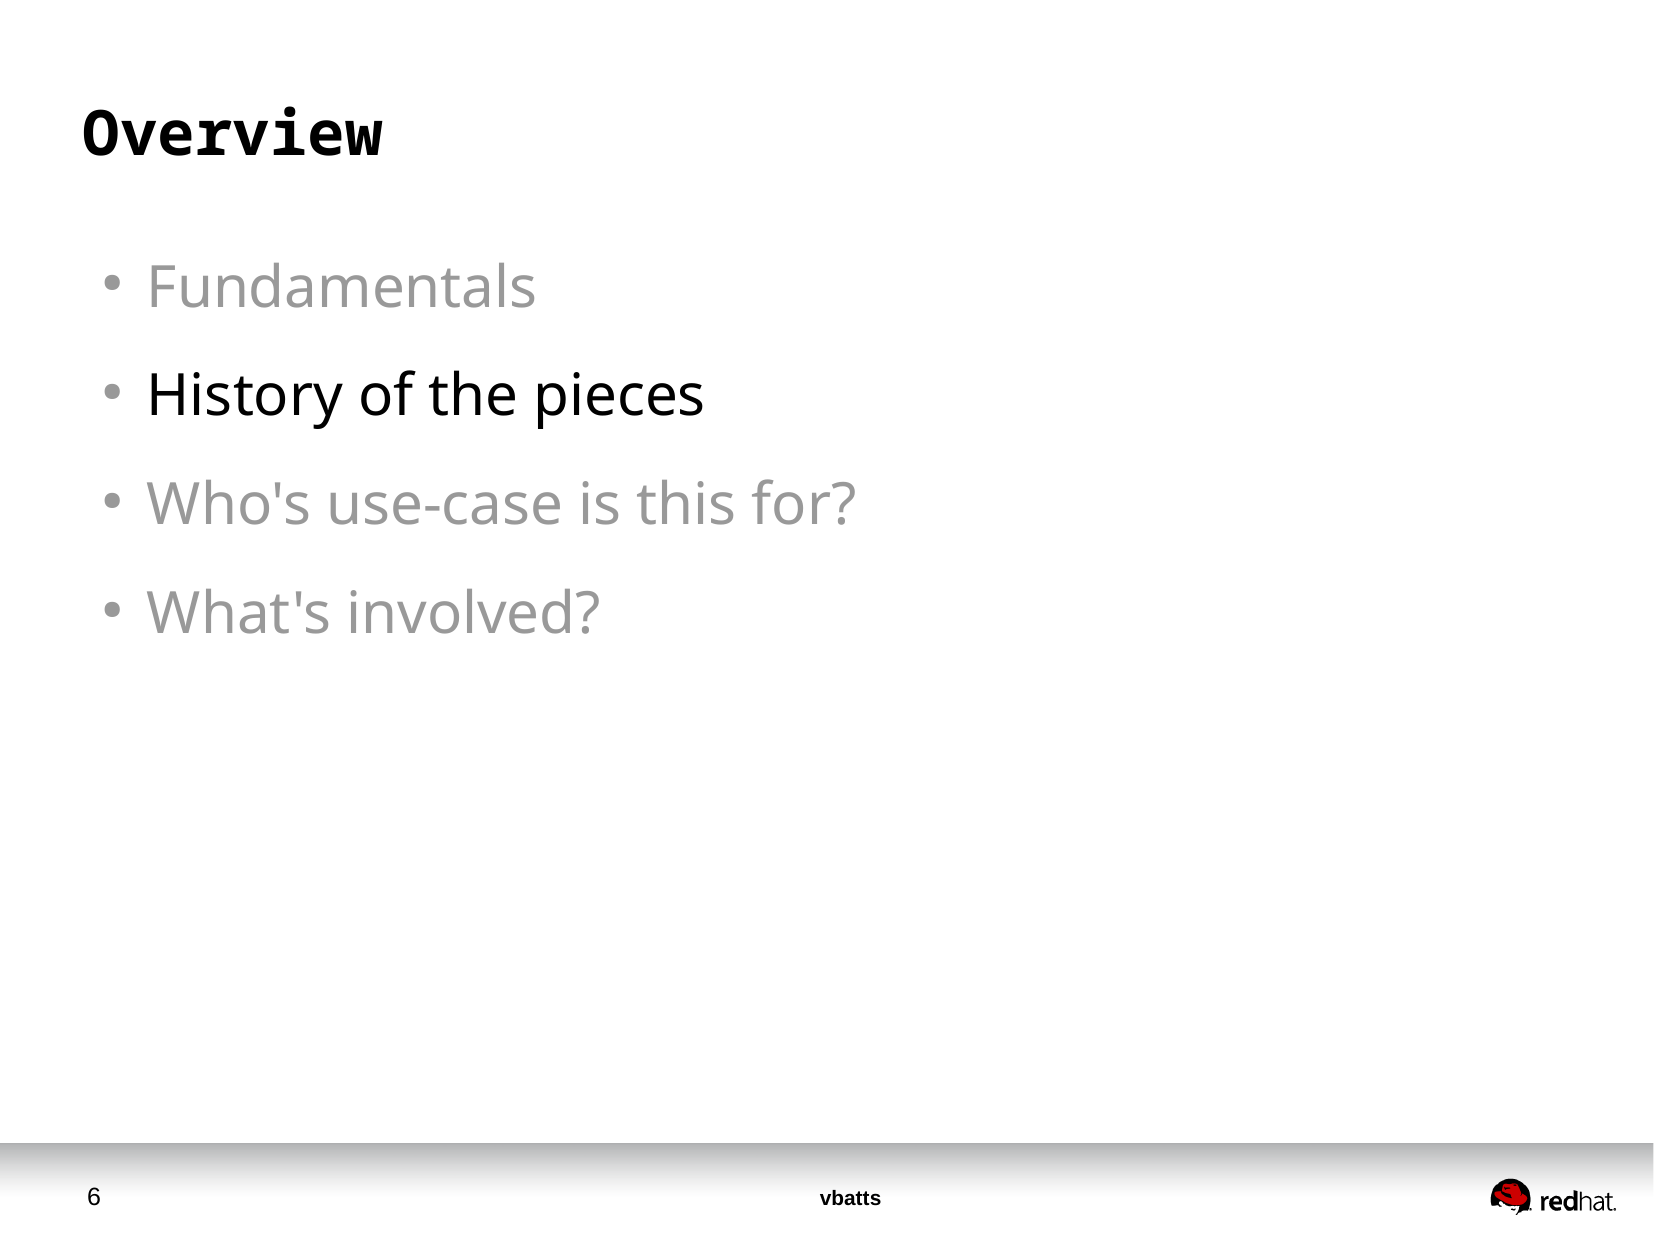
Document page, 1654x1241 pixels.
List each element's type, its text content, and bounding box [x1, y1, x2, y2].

title Overview [82, 37, 1571, 226]
picture [0, 1143, 1654, 1241]
list Fundamentals History of the pieces Who's use-case is this for? What's involved? [86, 244, 1576, 950]
